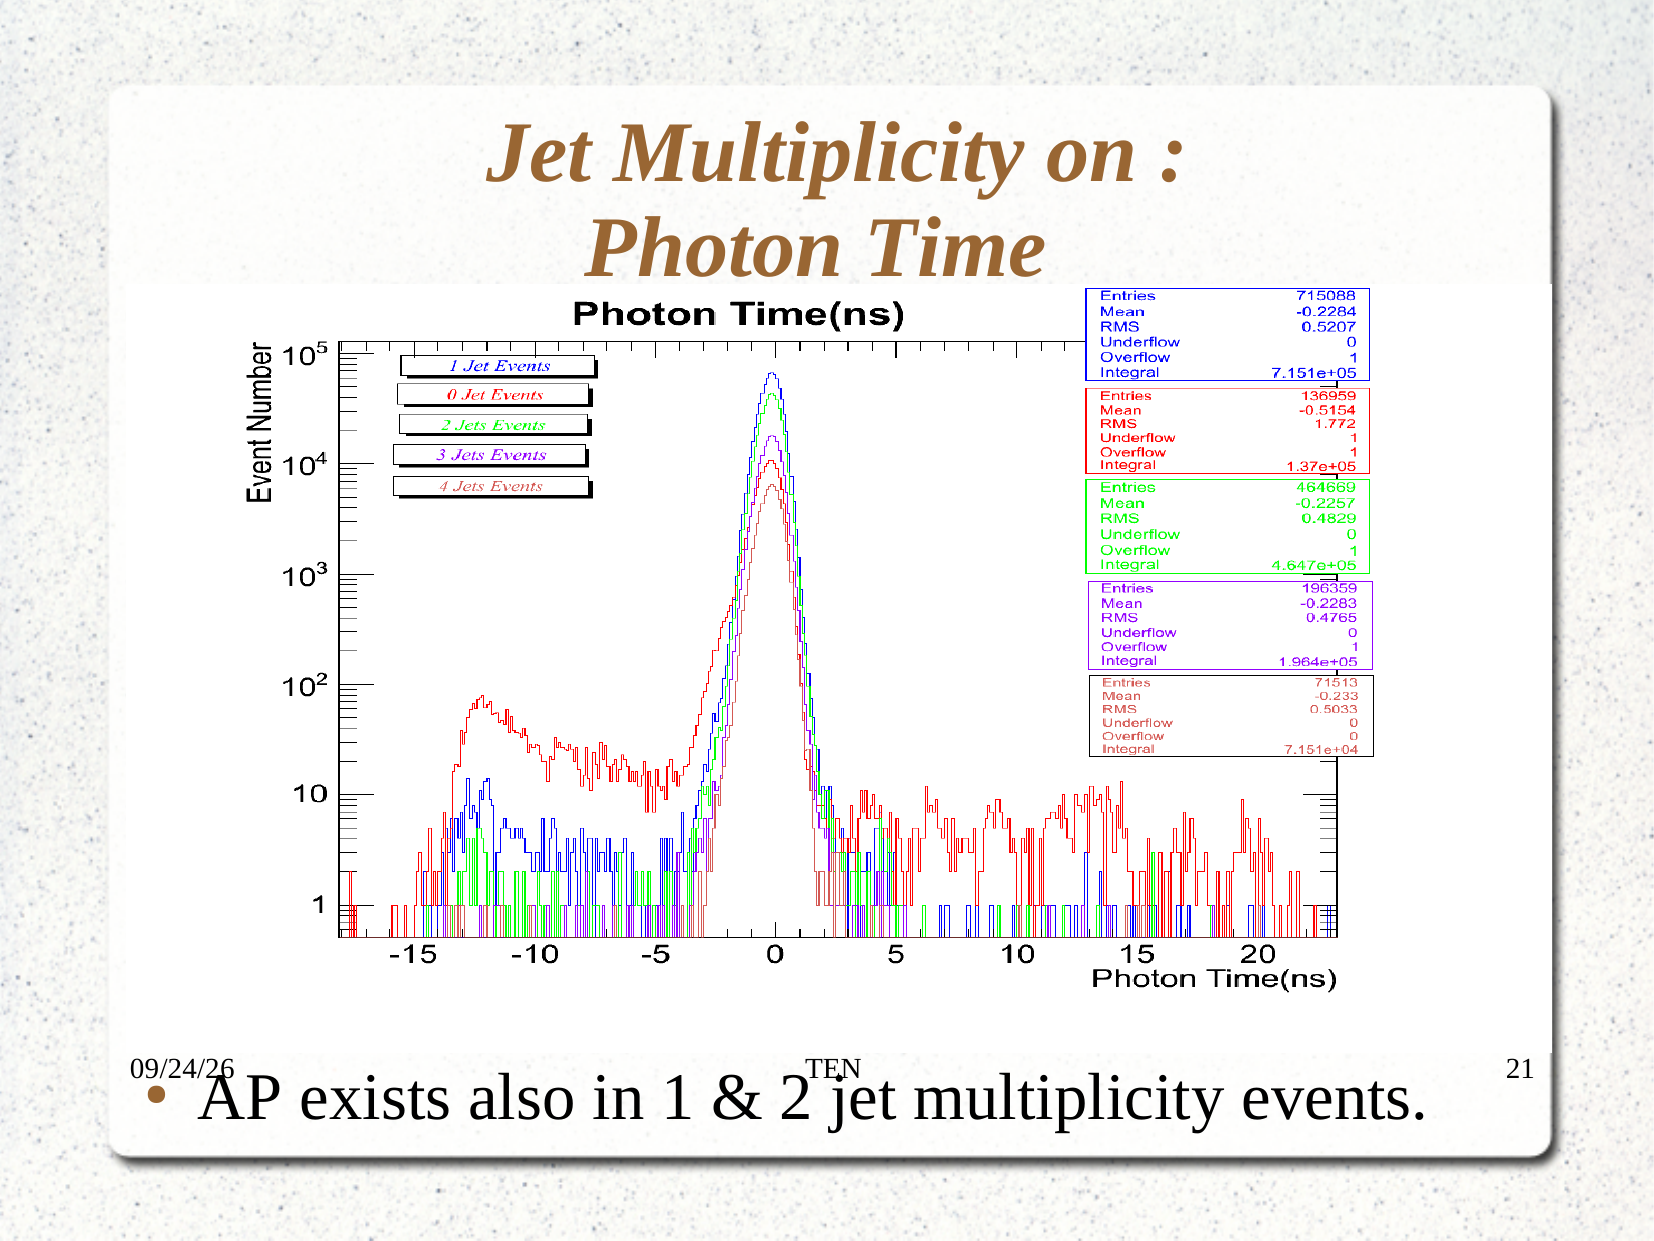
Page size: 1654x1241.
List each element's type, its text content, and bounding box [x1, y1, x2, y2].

list AP exists also in 1 & 2 jet multiplicity events. [126, 1059, 1522, 1134]
picture [0, 0, 1654, 1241]
title Jet Multiplicity on : Photon Time [118, 96, 1536, 304]
